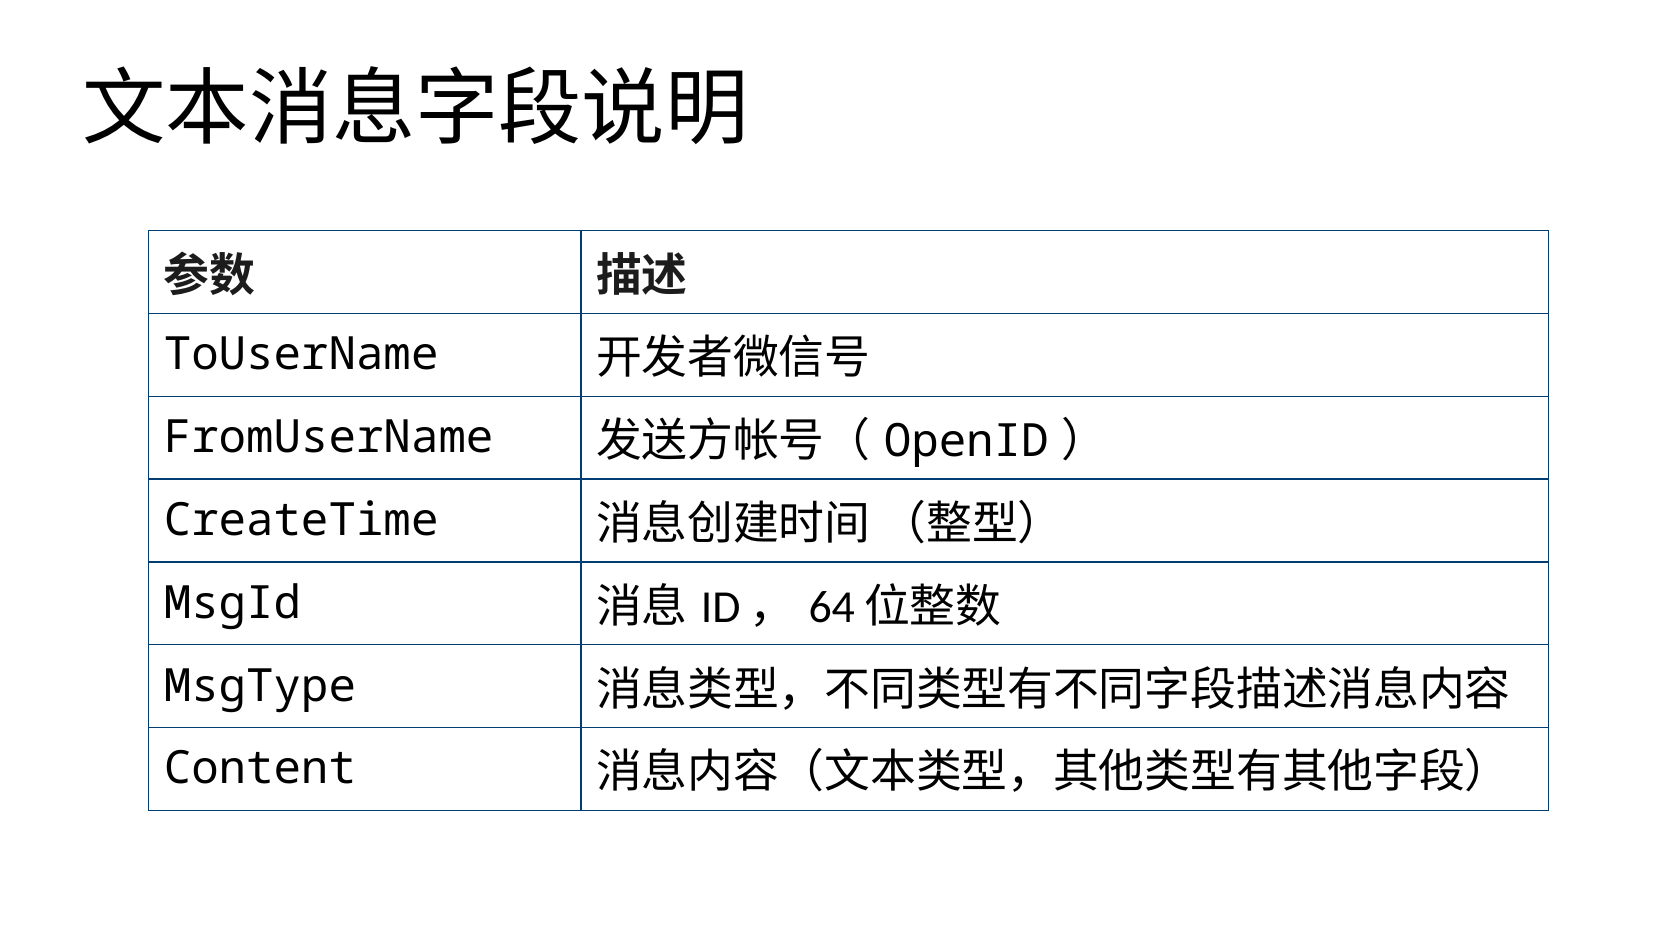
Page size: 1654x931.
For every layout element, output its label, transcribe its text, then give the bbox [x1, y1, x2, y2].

table_cell 开发者微信号 [582, 314, 1548, 396]
table_header 描述 [582, 231, 1548, 313]
table_cell ToUserName [149, 314, 580, 396]
table_cell CreateTime [149, 480, 580, 561]
table_cell 发送方帐号（OpenID） [582, 397, 1548, 478]
table_header 参数 [149, 231, 580, 313]
table_cell 消息内容（文本类型，其他类型有其他字段） [582, 728, 1548, 810]
table_cell Content [149, 728, 580, 810]
table_cell 消息类型，不同类型有不同字段描述消息内容 [582, 645, 1548, 727]
table_cell MsgType [149, 645, 580, 727]
table_cell MsgId [149, 563, 580, 644]
title 文本消息字段说明 [82, 37, 1571, 166]
table_cell 消息创建时间 （整型） [582, 480, 1548, 561]
table_cell FromUserName [149, 397, 580, 478]
table_cell 消息ID，64位整数 [582, 563, 1548, 644]
